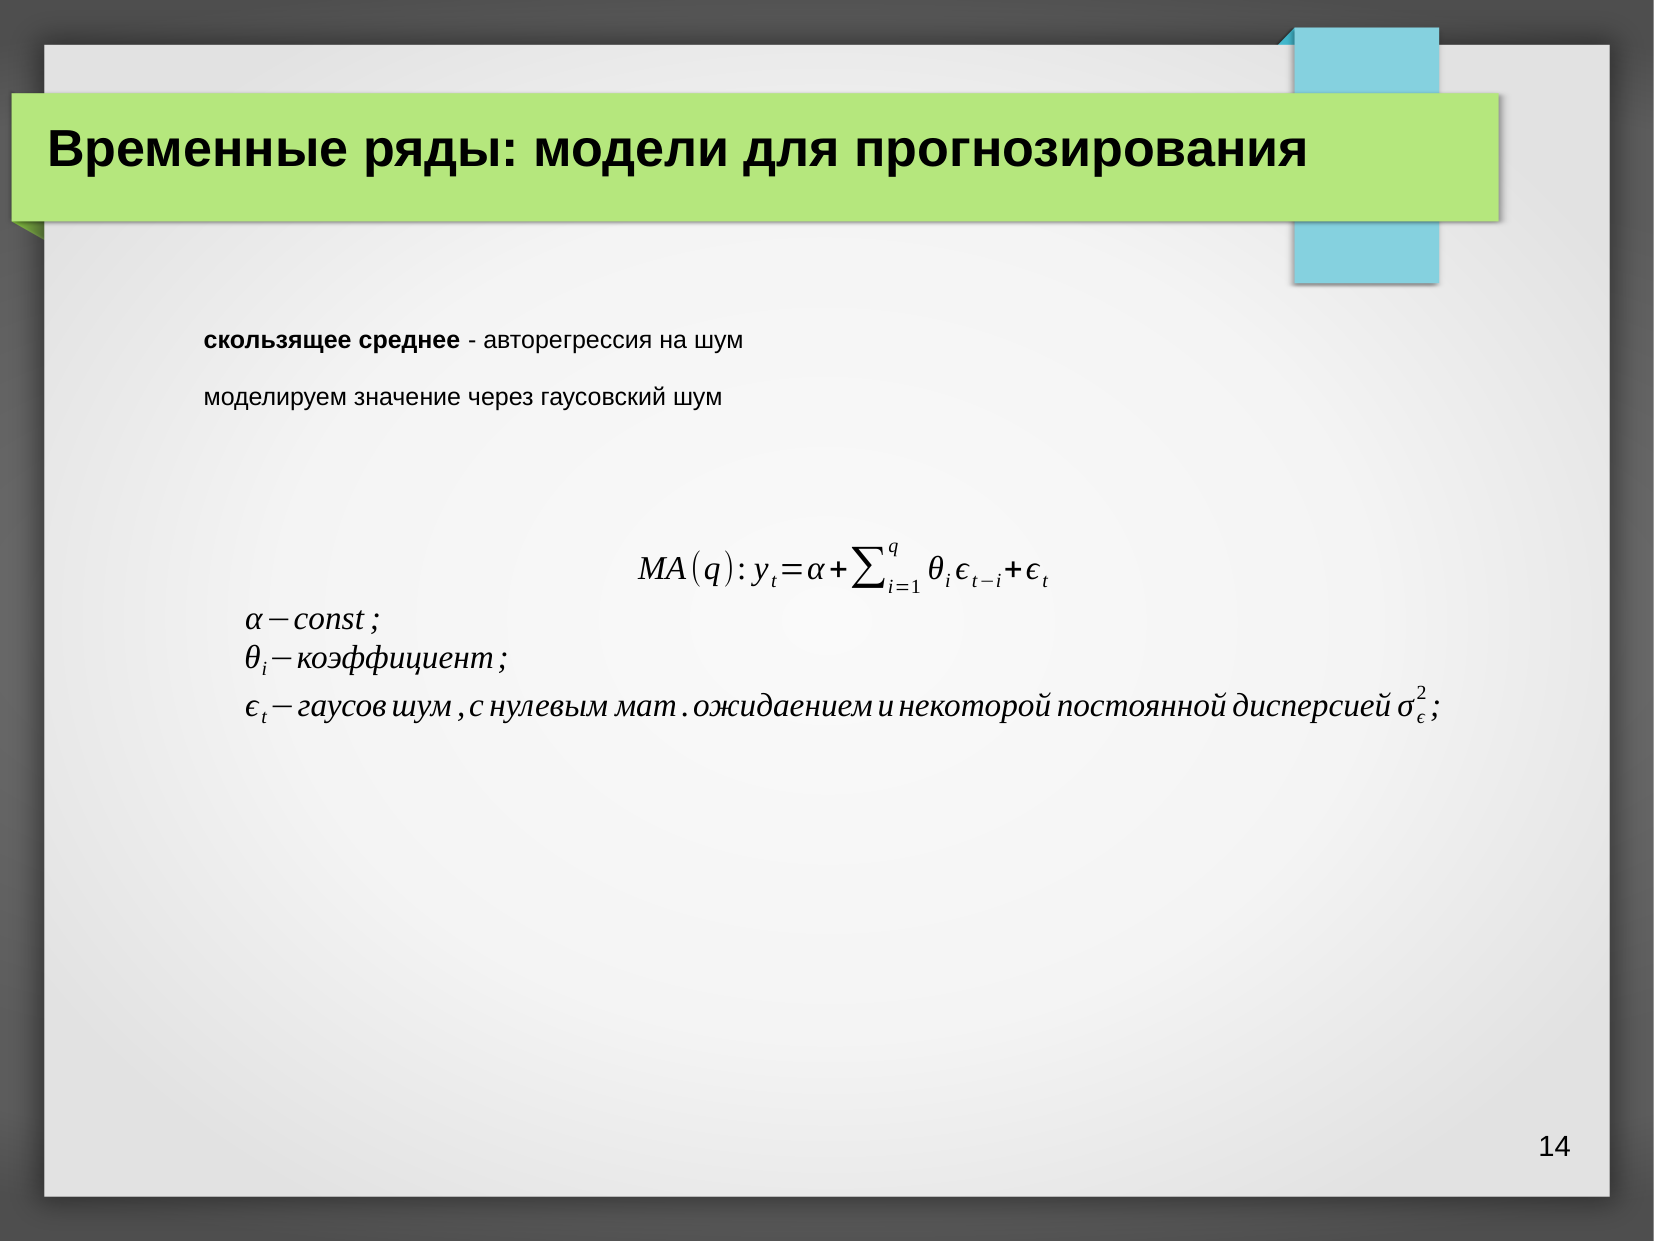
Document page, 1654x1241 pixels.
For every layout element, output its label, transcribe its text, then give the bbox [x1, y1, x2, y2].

text_box скользящее среднее - авторегрессия на шум моделируем значение через гаусовский шум [188, 318, 1222, 446]
title Временные ряды: модели для прогнозирования [47, 96, 1430, 201]
picture [0, 0, 1654, 1241]
chart [244, 534, 1442, 767]
